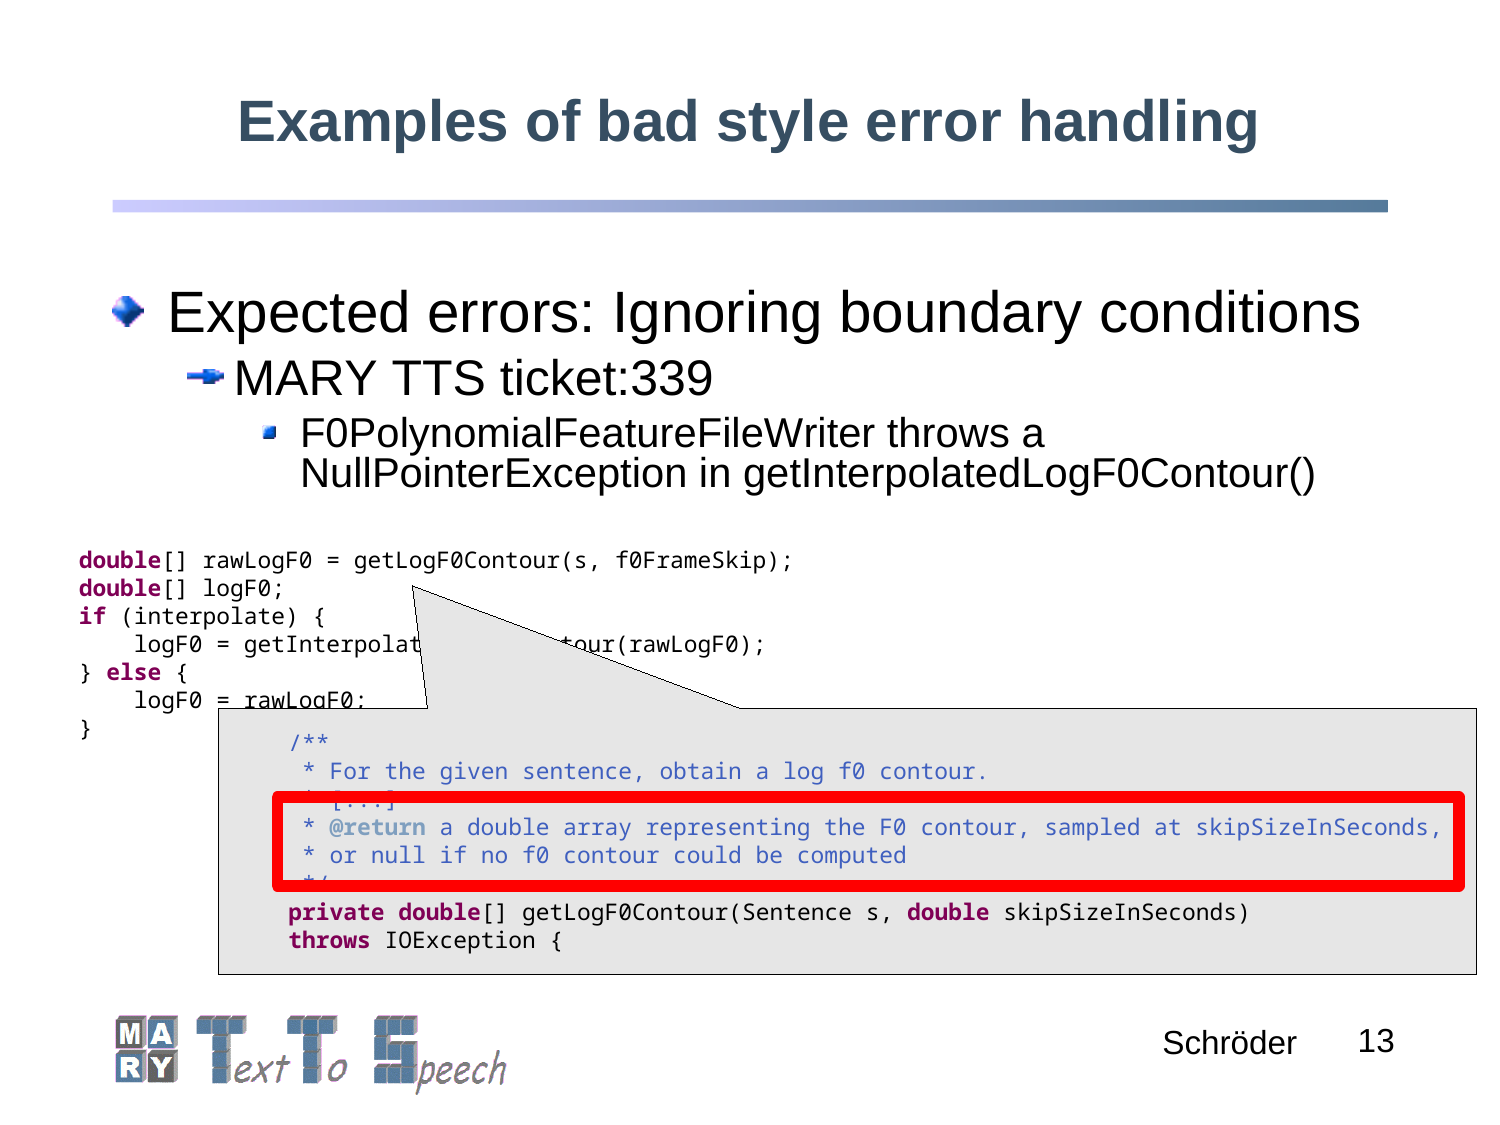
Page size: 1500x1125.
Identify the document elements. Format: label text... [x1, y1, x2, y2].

list Expected errors: Ignoring boundary conditions MARY TTS ticket:339 F0PolynomialFeatureFileWriter throws a NullPointerException in getInterpolatedLogF0Contour() [112, 287, 1387, 708]
text_box /** * For the given sentence, obtain a log f0 contour. * [...] * @return a double array representing the F0 contour, sampled at skipSizeInSeconds, * or null if no f0 contour could be computed */ private double[] getLogF0Contour(Sentence s, double skipSizeInSeconds) throws IOException { [218, 585, 1477, 975]
title Examples of bad style error handling [112, 57, 1387, 193]
list Expected errors: Ignoring boundary conditions MARY TTS ticket:339 F0PolynomialFeatureFileWriter throws a NullPointerException in getInterpolatedLogF0Contour() [112, 764, 1387, 997]
text_box double[] rawLogF0 = getLogF0Contour(s, f0FrameSkip); double[] logF0; if (interpolate) { logF0 = getInterpolatedLogF0Contour(rawLogF0); } else { logF0 = rawLogF0; } [64, 538, 974, 764]
picture [112, 1012, 507, 1096]
